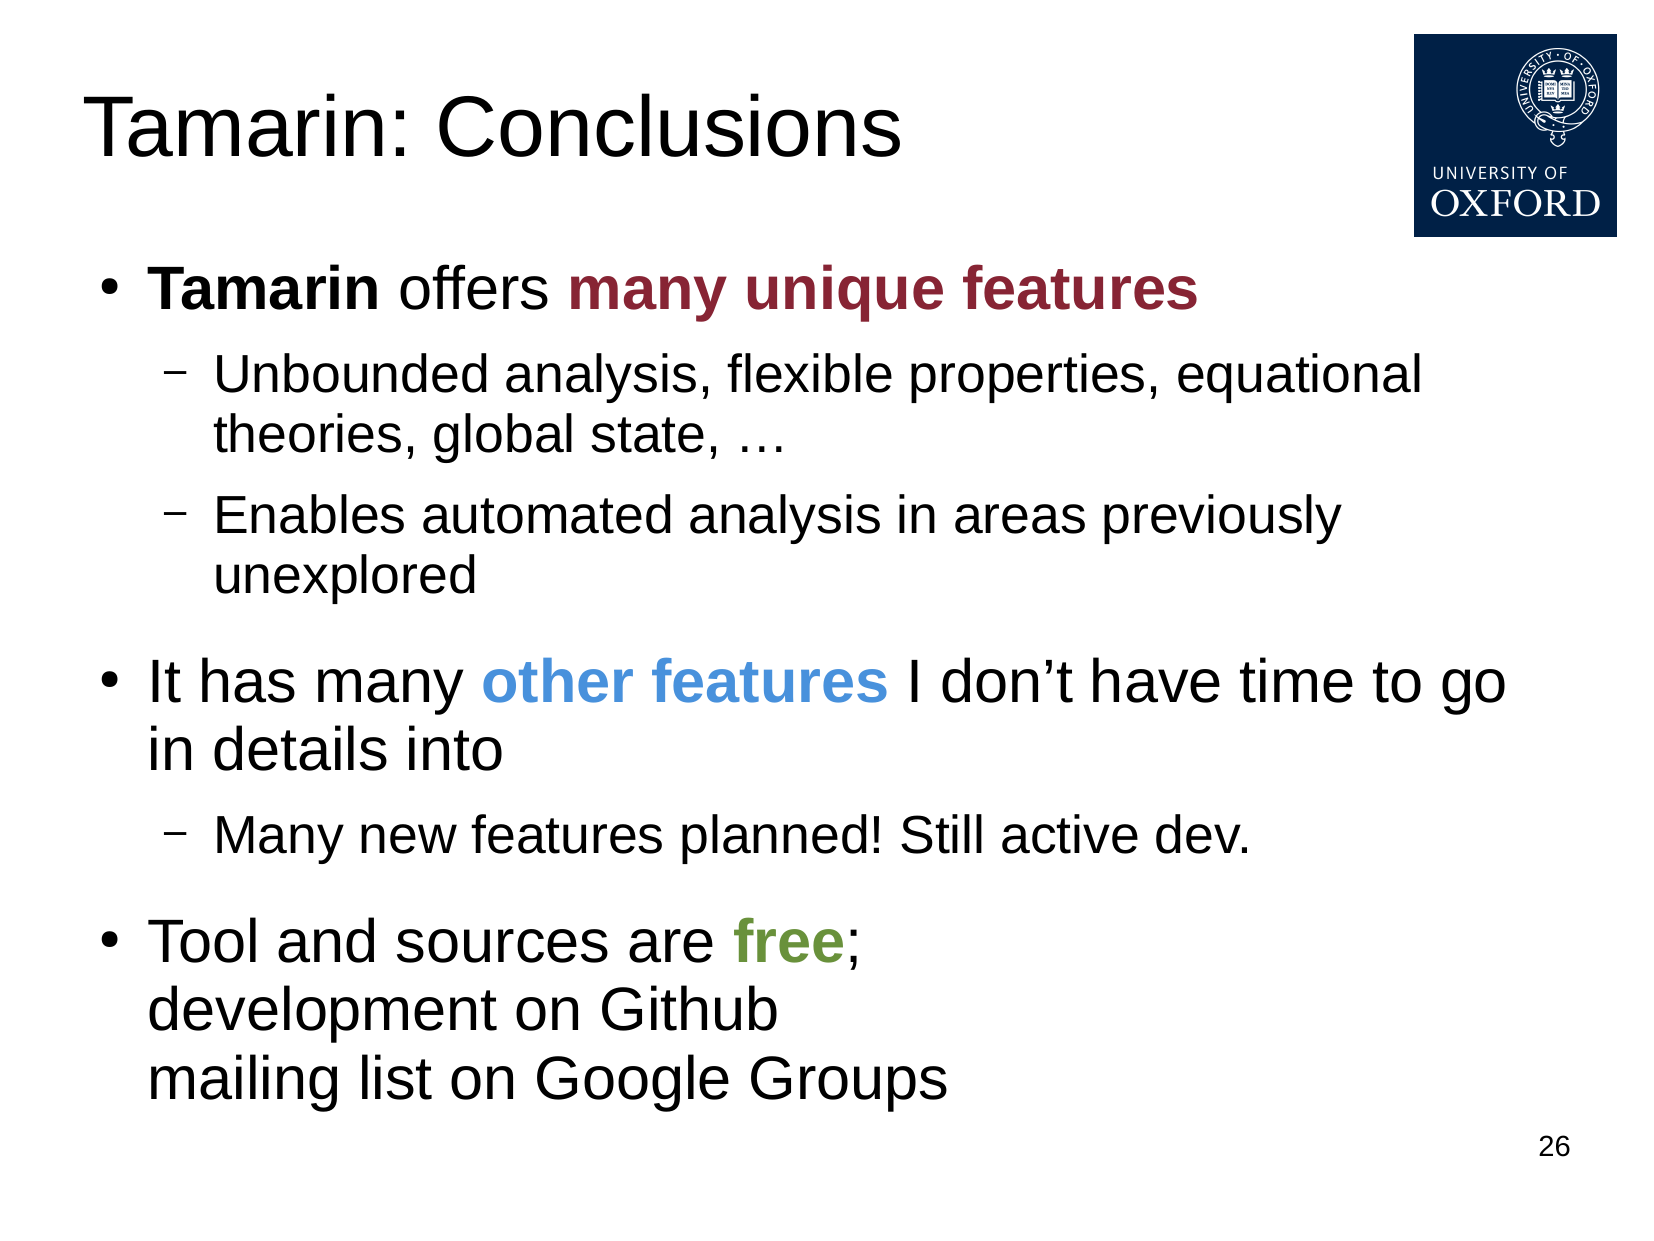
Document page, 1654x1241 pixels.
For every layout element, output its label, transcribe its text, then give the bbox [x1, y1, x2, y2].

title Tamarin: Conclusions [82, 49, 1414, 204]
list Tamarin offers many unique features Unbounded analysis, flexible properties, equational theories, global state, … Enables automated analysis in areas previously unexplored It has many other features I don’t have time to go in details into Many new features planned! Still active dev. Tool and sources are free; development on Github mailing list on Google Groups [82, 253, 1571, 1118]
picture [1414, 34, 1617, 237]
